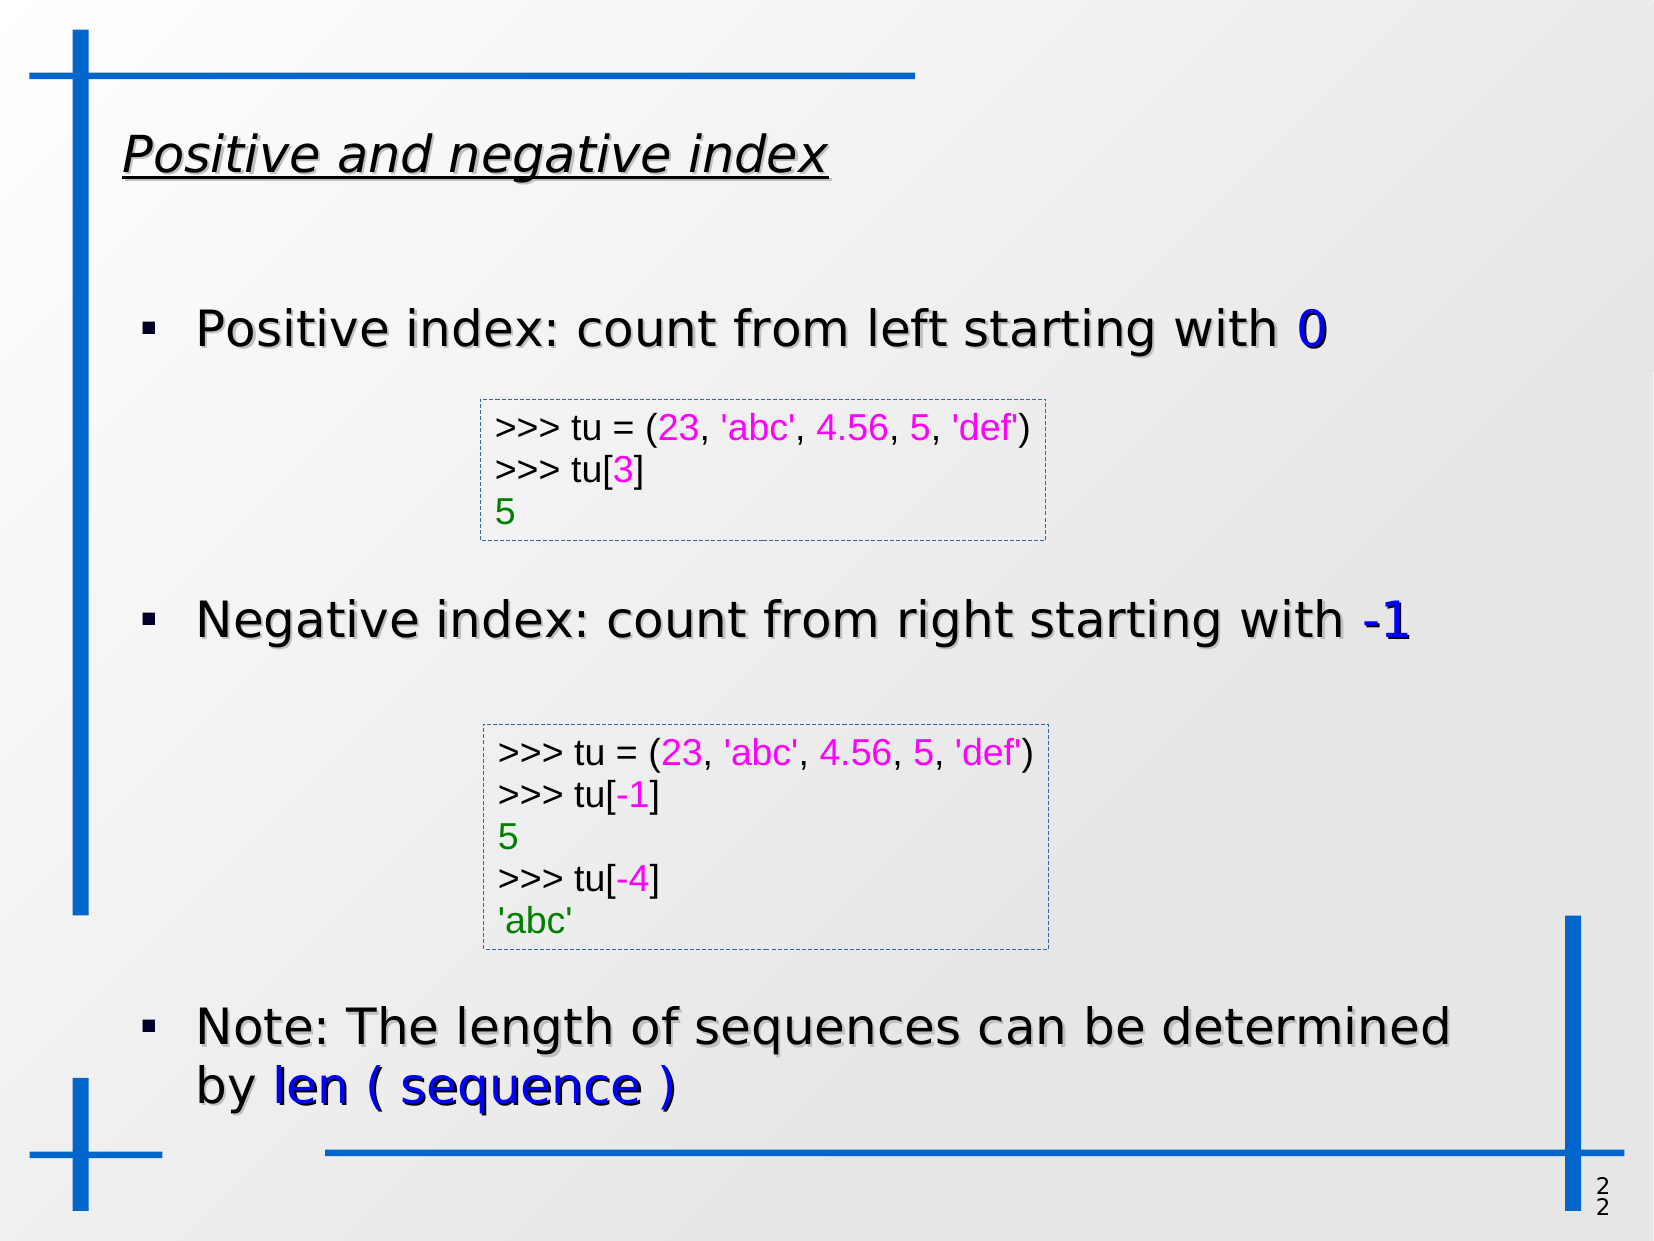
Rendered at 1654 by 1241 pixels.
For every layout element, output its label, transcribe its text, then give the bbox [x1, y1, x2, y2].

text_box >>> tu = (23, 'abc', 4.56, 5, 'def') >>> tu[3] 5 [480, 399, 1046, 541]
title Positive and negative index [122, 91, 1524, 219]
text_box >>> tu = (23, 'abc', 4.56, 5, 'def') >>> tu[-1] 5 >>> tu[-4] 'abc' [483, 724, 1049, 950]
list Positive index: count from left starting with 0 Negative index: count from right starting with -1 Note: The length of sequences can be determined by len ( sequence ) [124, 241, 1526, 1133]
